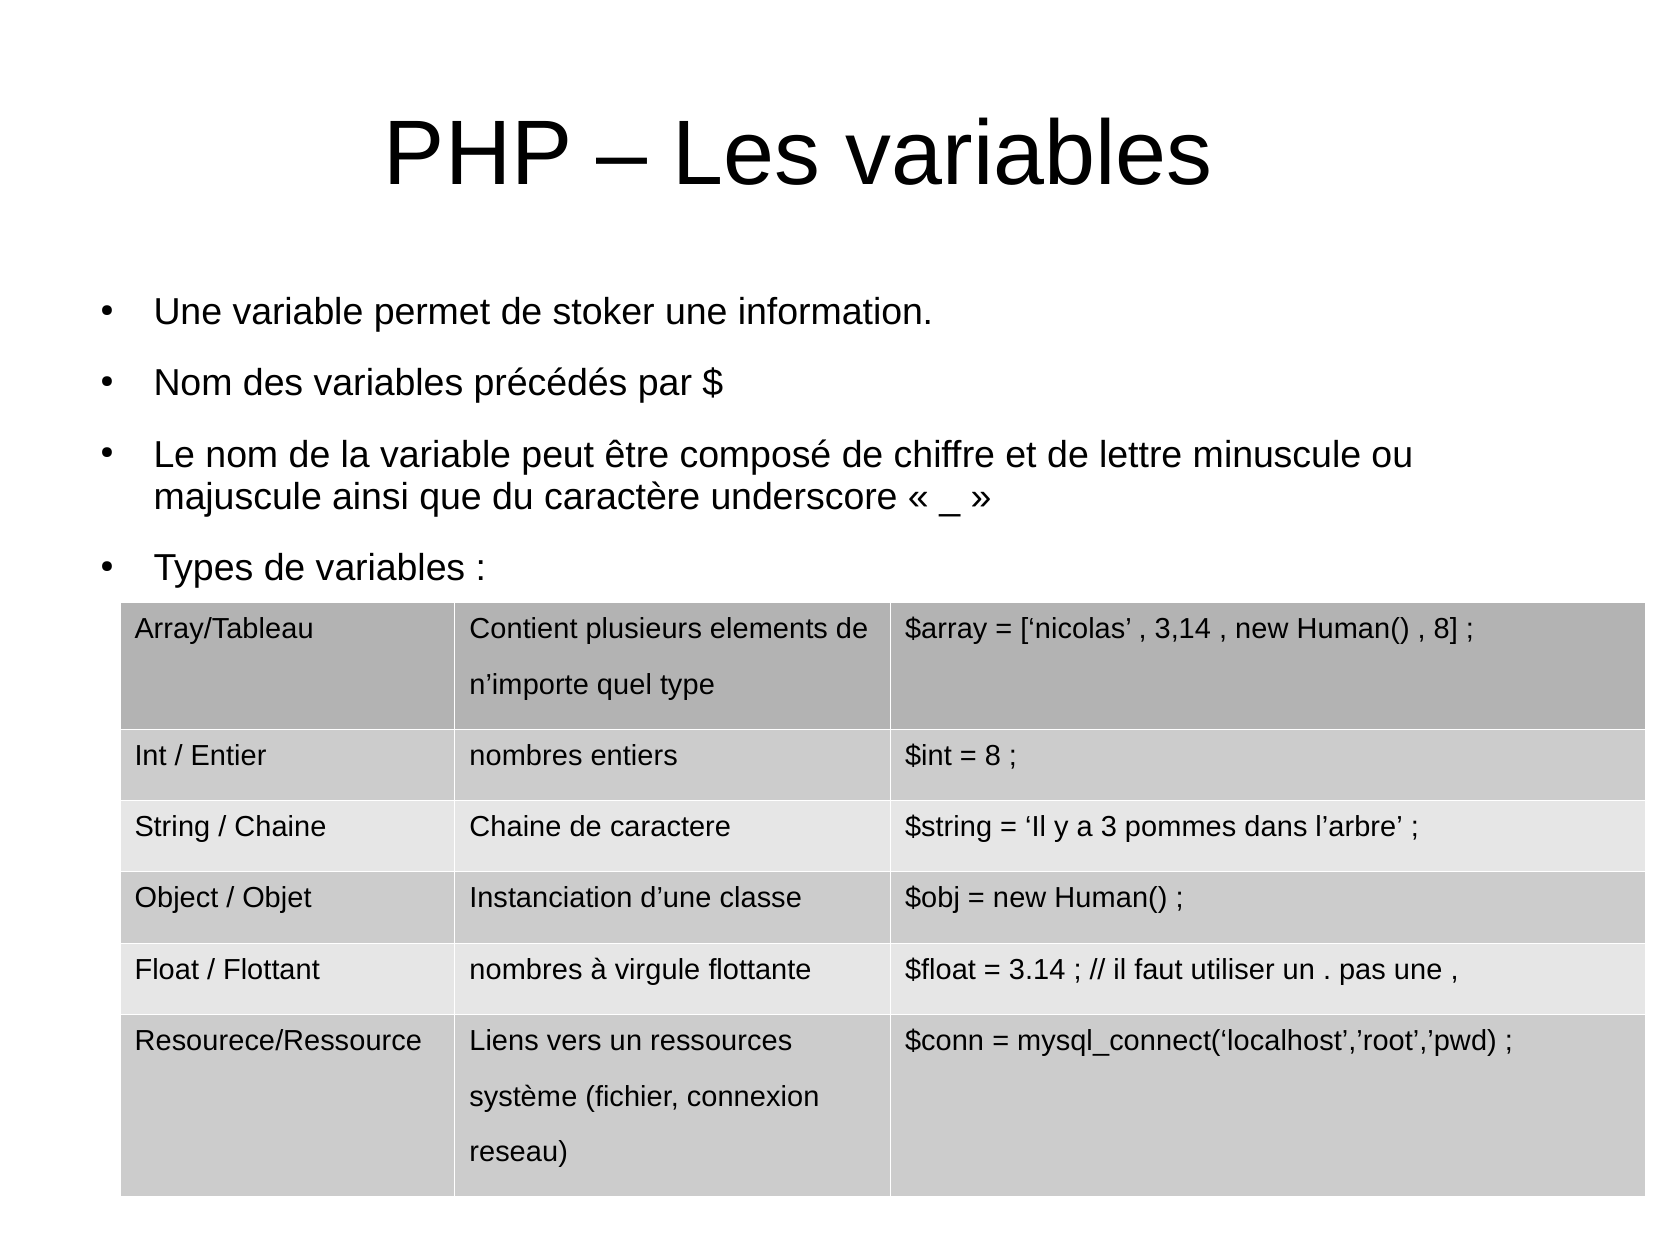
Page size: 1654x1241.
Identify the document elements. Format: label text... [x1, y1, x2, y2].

table_cell $obj = new Human() ; [891, 872, 1645, 943]
table_cell Float / Flottant [121, 944, 454, 1014]
table_header $array = [‘nicolas’ , 3,14 , new Human() , 8] ; [891, 603, 1645, 729]
table_cell Liens vers un ressources système (fichier, connexion reseau) [455, 1015, 890, 1196]
table_cell Chaine de caractere [455, 801, 890, 871]
table_cell Resourece/Ressource [121, 1015, 454, 1196]
table_cell nombres entiers [455, 730, 890, 800]
table_cell $conn = mysql_connect(‘localhost’,’root’,’pwd) ; [891, 1015, 1645, 1196]
table_cell String / Chaine [121, 801, 454, 871]
list Une variable permet de stoker une information. Nom des variables précédés par $ Le nom de la variable peut être composé de chiffre et de lettre minuscule ou majuscule ainsi que du caractère underscore « _ » Types de variables : [82, 290, 1571, 1010]
table_cell Object / Objet [121, 872, 454, 943]
table_cell nombres à virgule flottante [455, 944, 890, 1014]
table_cell Int / Entier [121, 730, 454, 800]
table_header Contient plusieurs elements de n’importe quel type [455, 603, 890, 729]
table_cell $float = 3.14 ; // il faut utiliser un . pas une , [891, 944, 1645, 1014]
table_cell $int = 8 ; [891, 730, 1645, 800]
table_header Array/Tableau [121, 603, 454, 729]
table_cell Instanciation d’une classe [455, 872, 890, 943]
title PHP – Les variables [82, 49, 1571, 257]
table_cell $string = ‘Il y a 3 pommes dans l’arbre’ ; [891, 801, 1645, 871]
